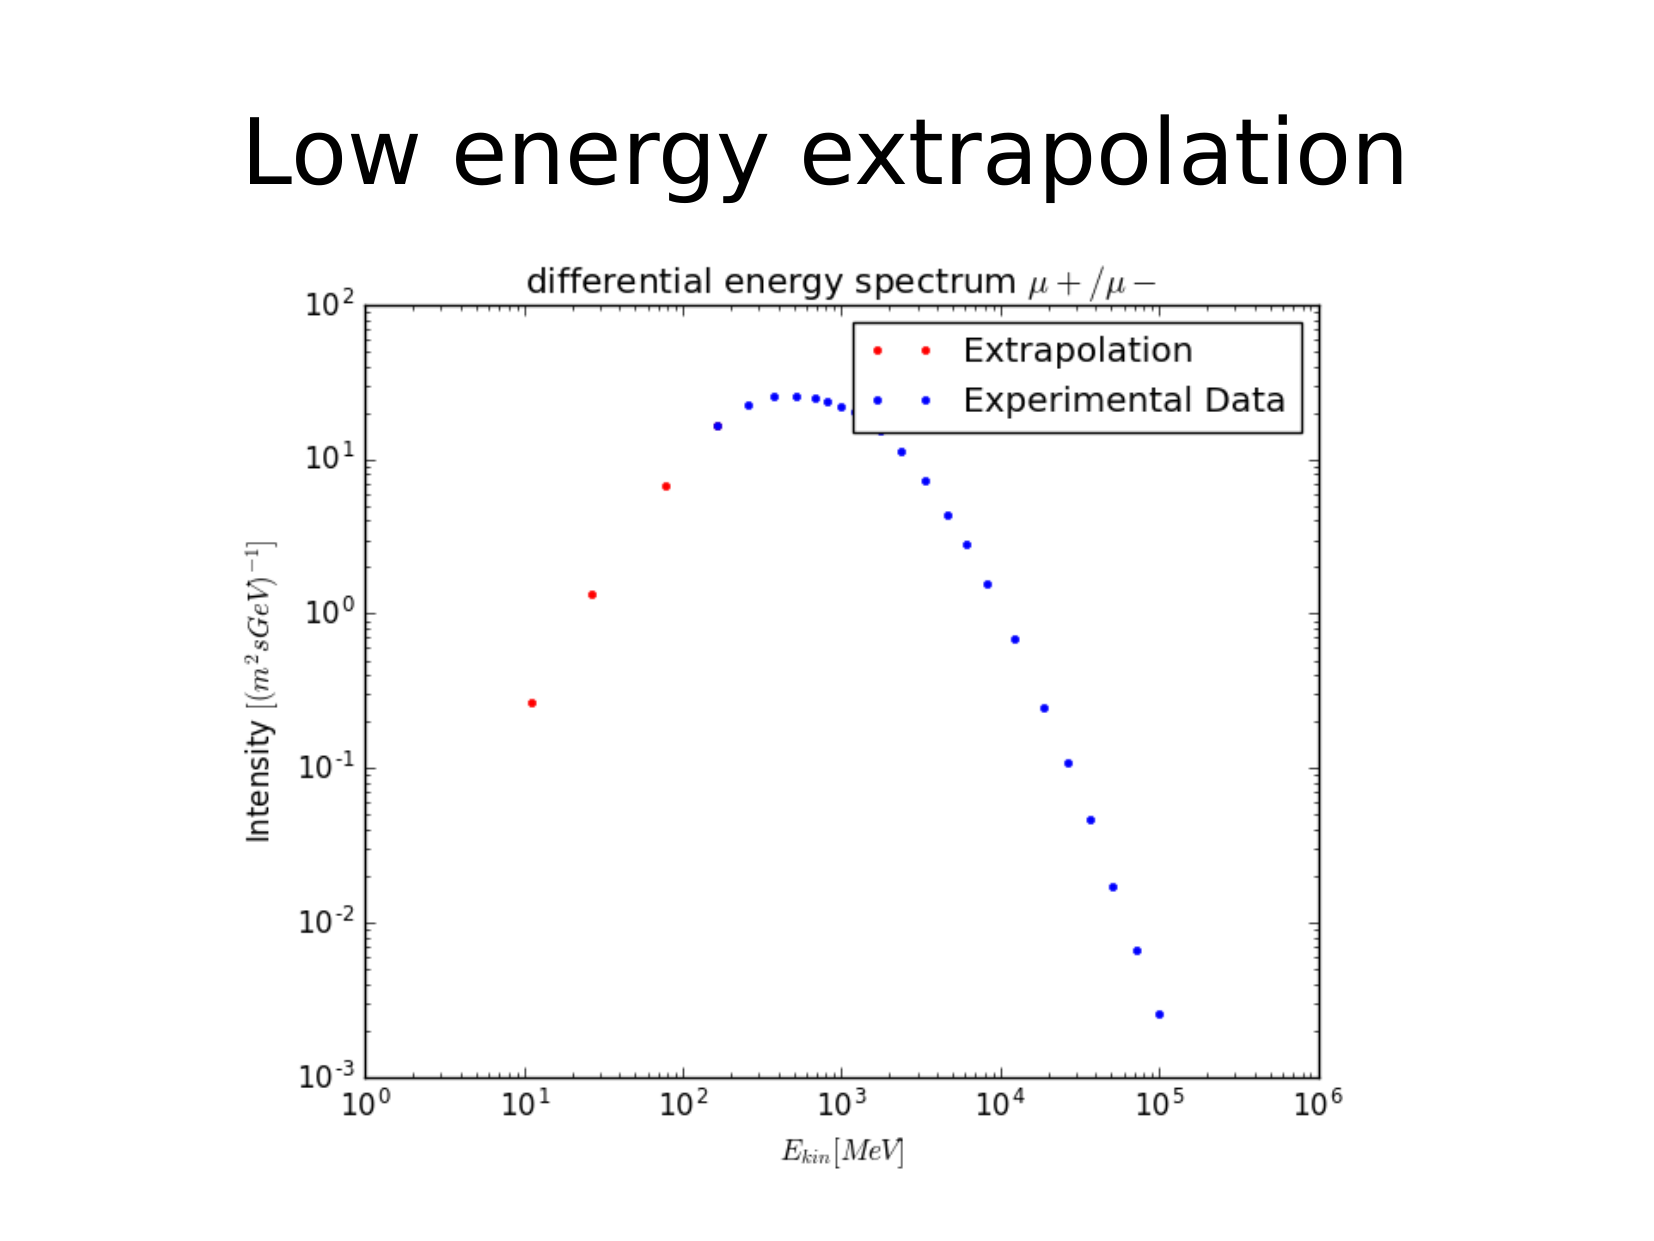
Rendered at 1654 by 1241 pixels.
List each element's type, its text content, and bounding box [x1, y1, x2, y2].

title Low energy extrapolation [82, 49, 1571, 257]
picture [212, 209, 1441, 1174]
